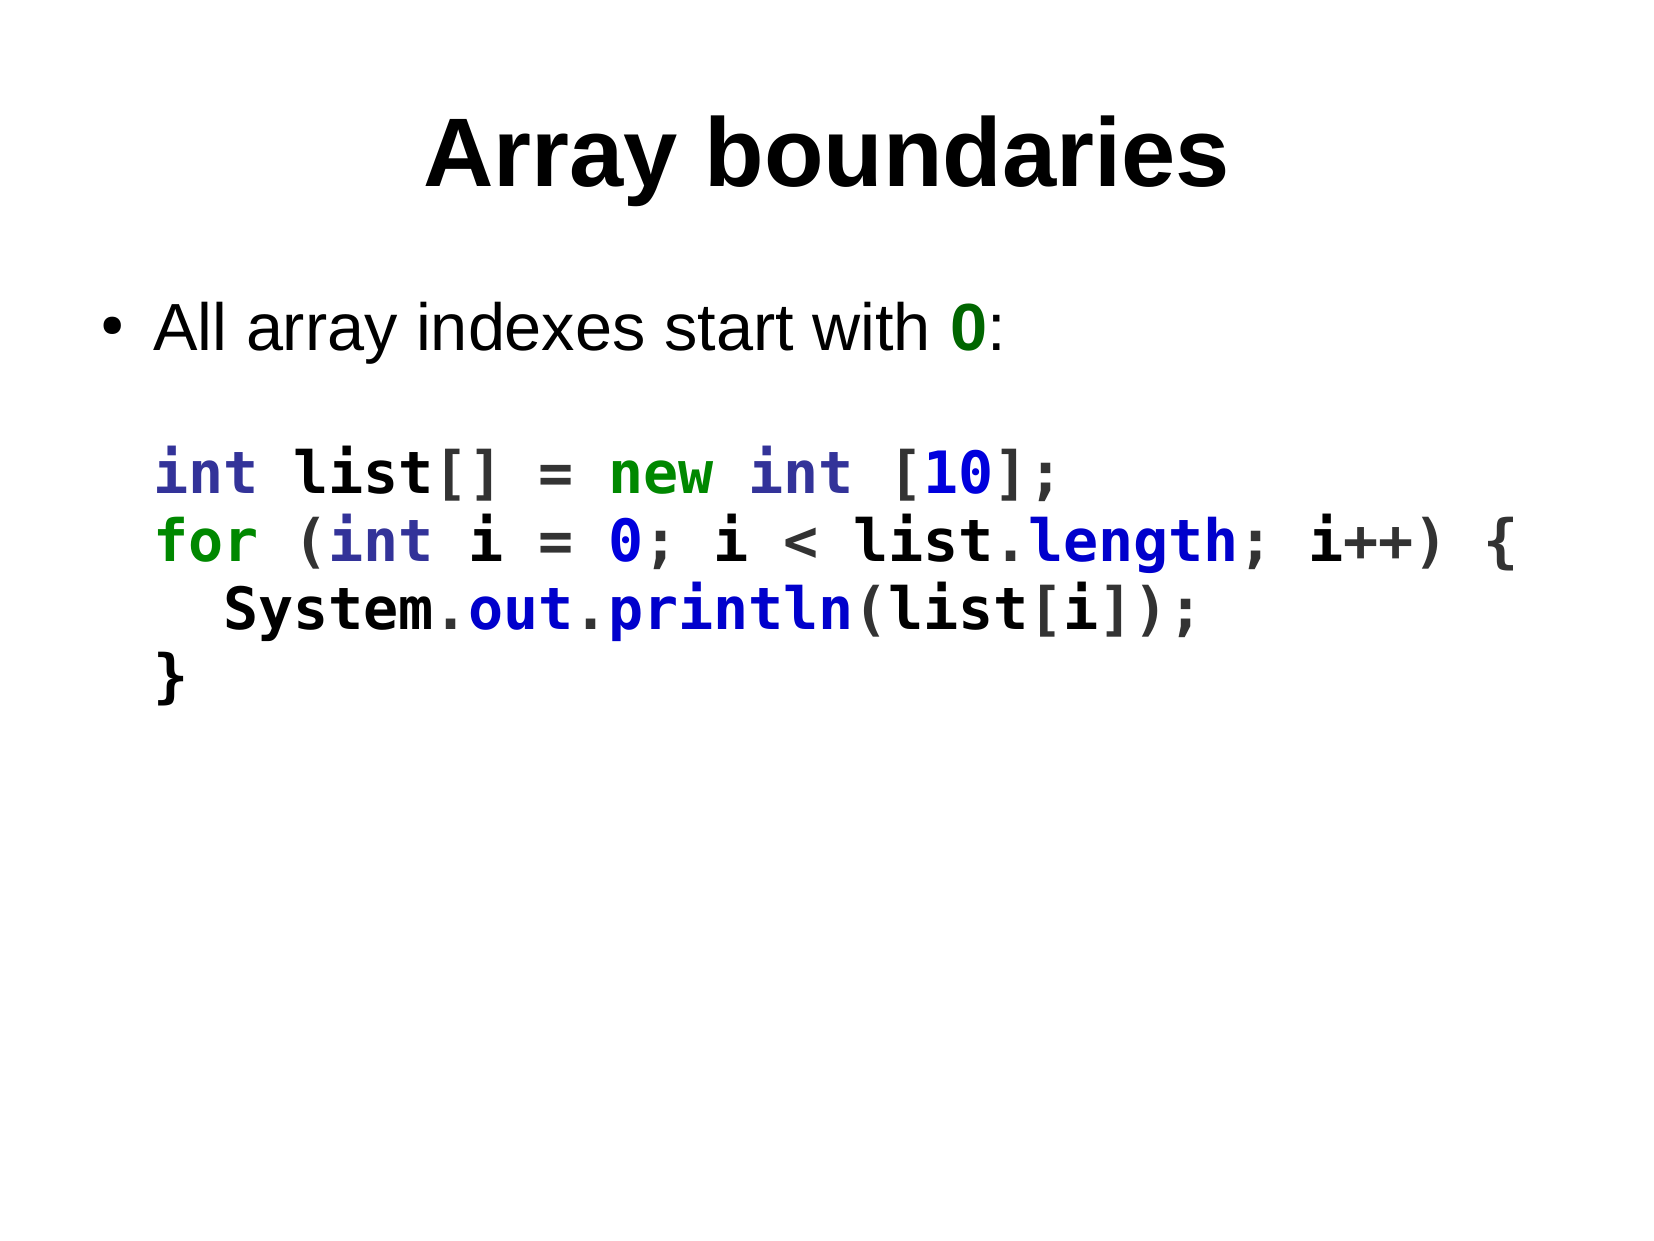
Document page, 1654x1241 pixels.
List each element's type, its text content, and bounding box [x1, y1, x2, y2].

list All array indexes start with 0: int list[] = new int [10]; for (int i = 0; i < list.length; i++) { System.out.println(list[i]); } [82, 290, 1538, 1010]
title Array boundaries [82, 98, 1571, 208]
